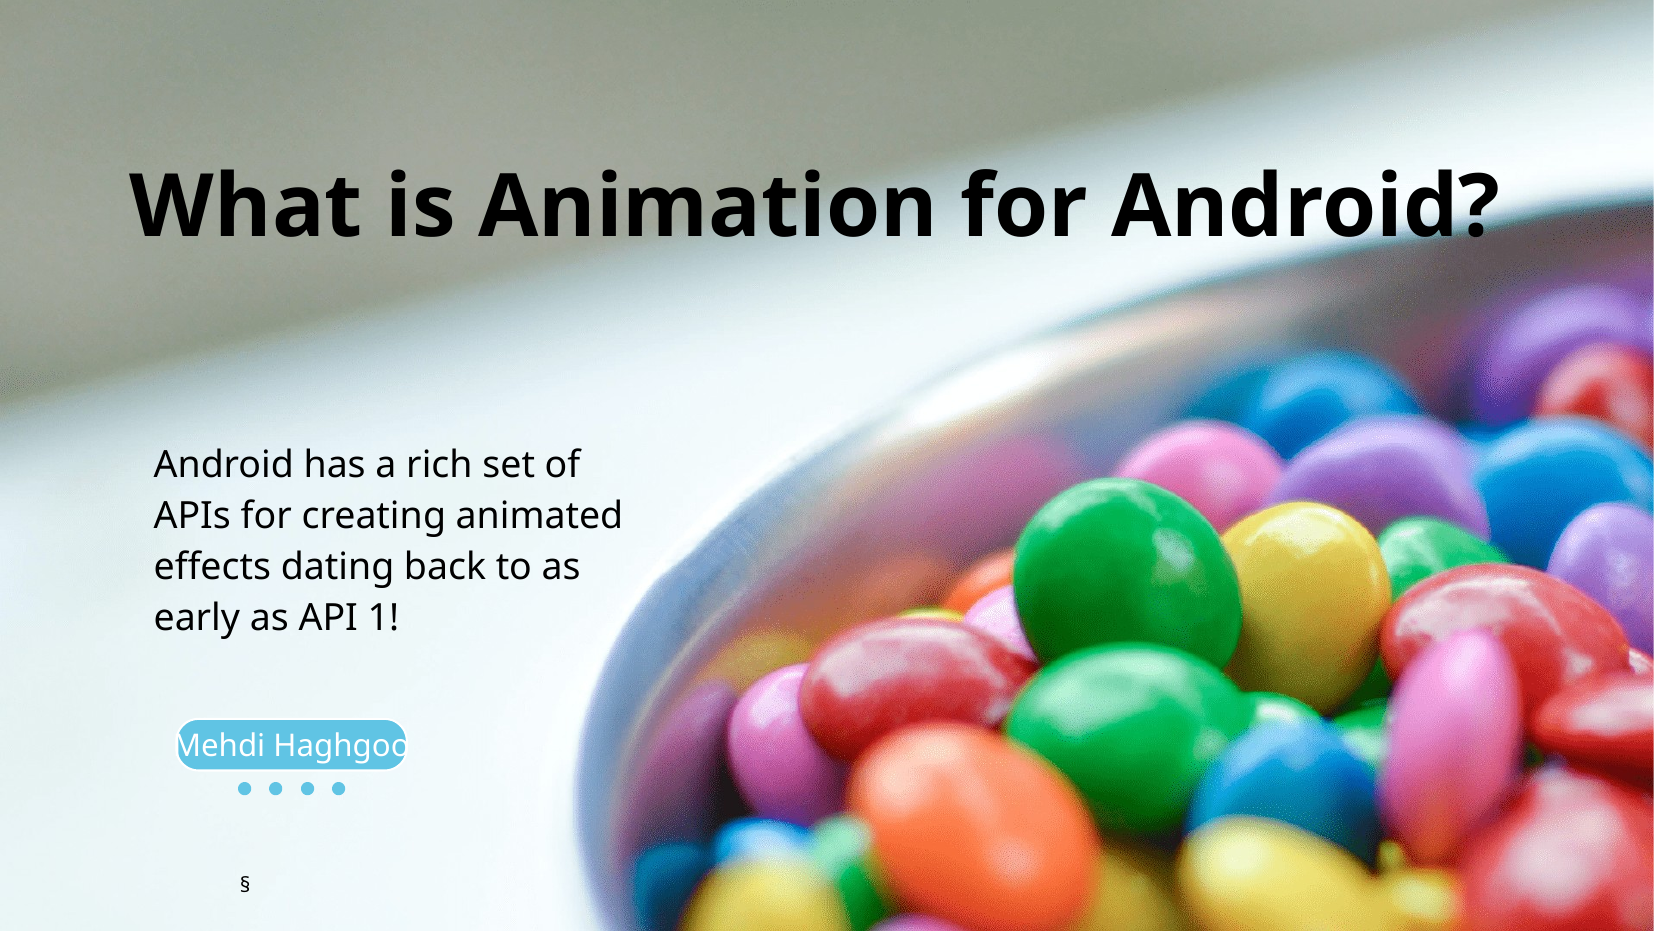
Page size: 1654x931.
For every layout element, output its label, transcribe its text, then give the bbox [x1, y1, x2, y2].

title What is Animation for Android? [129, 0, 1576, 488]
picture [0, 0, 1654, 931]
text_box § [225, 862, 266, 906]
text_box Mehdi Haghgoo [178, 720, 405, 769]
text_box [332, 782, 346, 796]
text_box [269, 782, 283, 796]
text_box [301, 782, 315, 796]
title Android has a rich set of APIs for creating animated effects dating back to as early as API 1! [153, 488, 640, 642]
text_box [238, 782, 252, 796]
